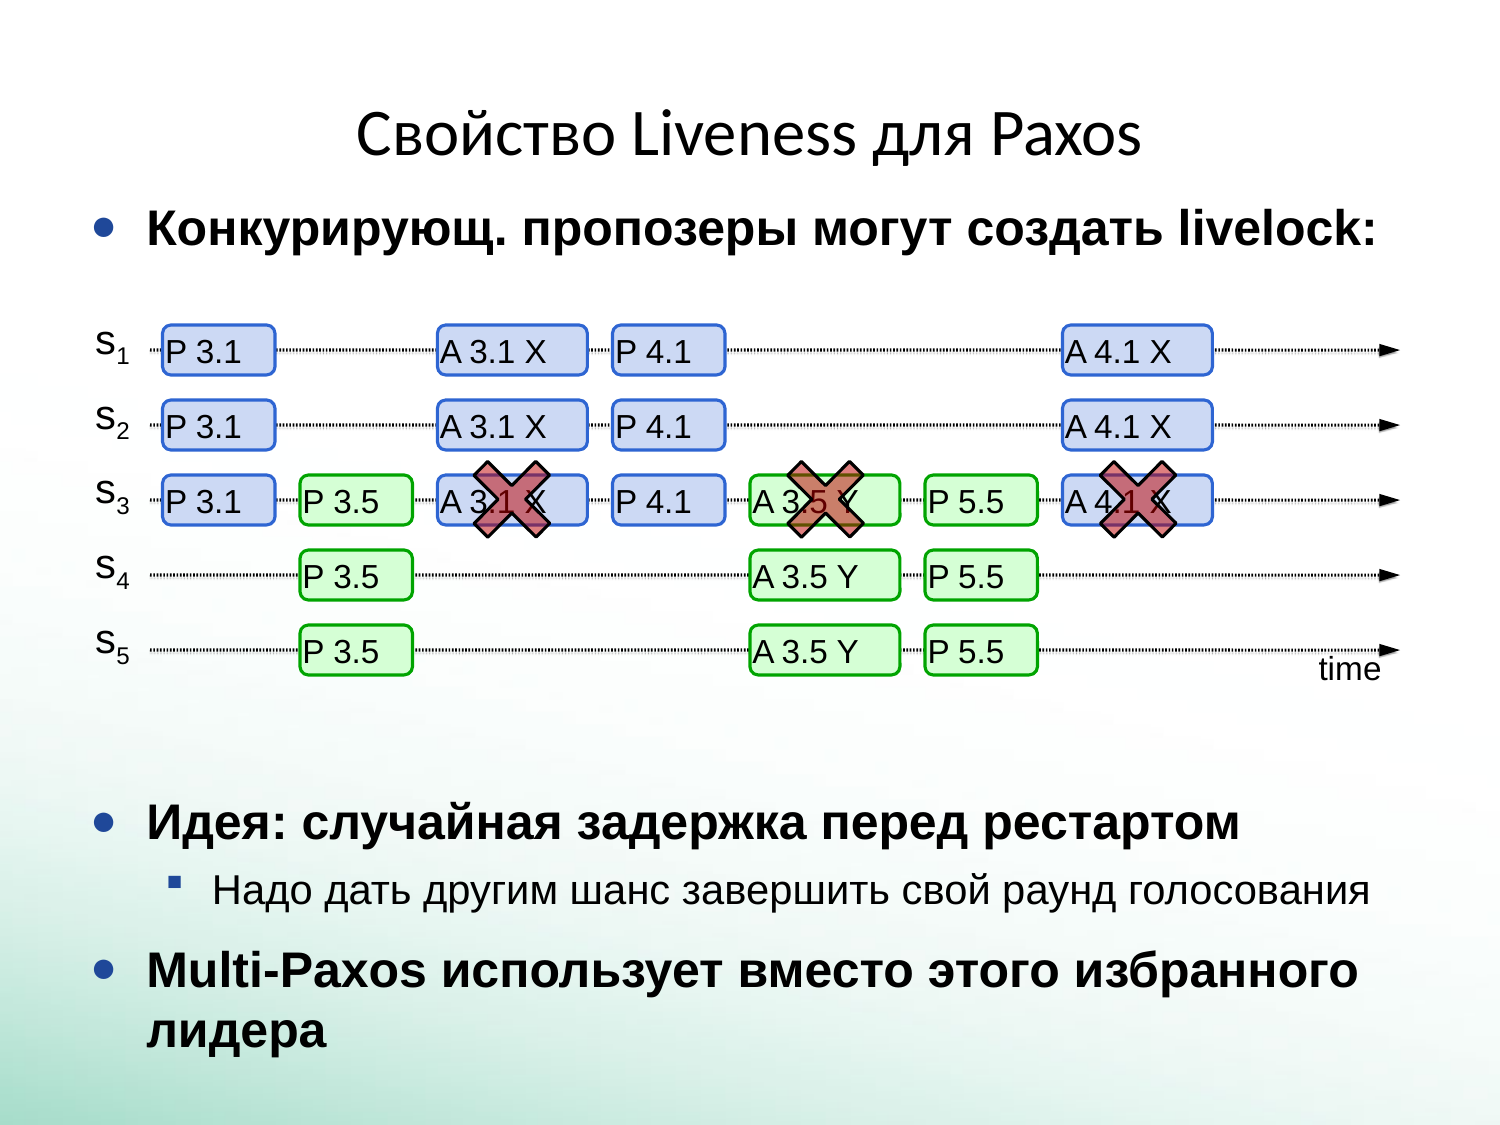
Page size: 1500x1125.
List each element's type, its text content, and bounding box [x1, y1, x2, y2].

text_box A 3.1 X [502, 474, 522, 484]
text_box A 3.5 Y [749, 549, 900, 601]
text_box A 3.5 Y [815, 514, 836, 525]
text_box P 4.1 [612, 474, 726, 526]
text_box P 3.1 [162, 399, 276, 451]
text_box A 4.1 X [1128, 514, 1149, 525]
text_box s3 [74, 461, 150, 519]
text_box A 4.1 X [1062, 324, 1213, 376]
text_box P 5.5 [924, 474, 1038, 526]
text_box [473, 461, 550, 538]
text_box A 3.5 Y [815, 474, 836, 485]
text_box [1100, 461, 1177, 538]
list Конкурирующ. пропозеры могут создать livelock: Идея: случайная задержка перед рестартом Надо дать другим шанс завершить свой раунд голосования Multi-Paxos использует вместо этого избранного лидера [75, 233, 1425, 1013]
text_box P 4.1 [612, 324, 726, 376]
text_box A 4.1 X [1062, 399, 1213, 451]
text_box A 3.1 X [532, 474, 588, 525]
text_box A 3.5 Y [749, 474, 811, 526]
text_box [787, 461, 864, 538]
title Свойство Liveness для Paxos [75, 45, 1426, 233]
text_box A 3.1 X [437, 399, 588, 451]
text_box s1 [74, 312, 150, 370]
text_box A 3.5 Y [844, 474, 900, 525]
text_box P 4.1 [612, 399, 726, 451]
text_box P 5.5 [924, 549, 1038, 601]
text_box A 3.1 X [437, 474, 497, 526]
text_box A 3.1 X [437, 324, 588, 376]
text_box A 3.1 X [501, 514, 522, 525]
text_box s4 [74, 536, 150, 594]
text_box A 4.1 X [1062, 474, 1123, 526]
text_box P 5.5 [924, 624, 1038, 676]
text_box s5 [74, 611, 150, 669]
text_box A 4.1 X [1128, 474, 1148, 484]
text_box A 4.1 X [1158, 474, 1213, 525]
text_box A 3.5 Y [749, 624, 900, 676]
text_box P 3.5 [300, 474, 413, 526]
text_box P 3.5 [300, 549, 413, 601]
text_box P 3.5 [300, 624, 413, 676]
text_box P 3.1 [162, 474, 276, 526]
text_box s2 [74, 387, 150, 445]
picture [0, 0, 1500, 1125]
text_box P 3.1 [162, 324, 276, 376]
text_box time [1299, 647, 1400, 688]
